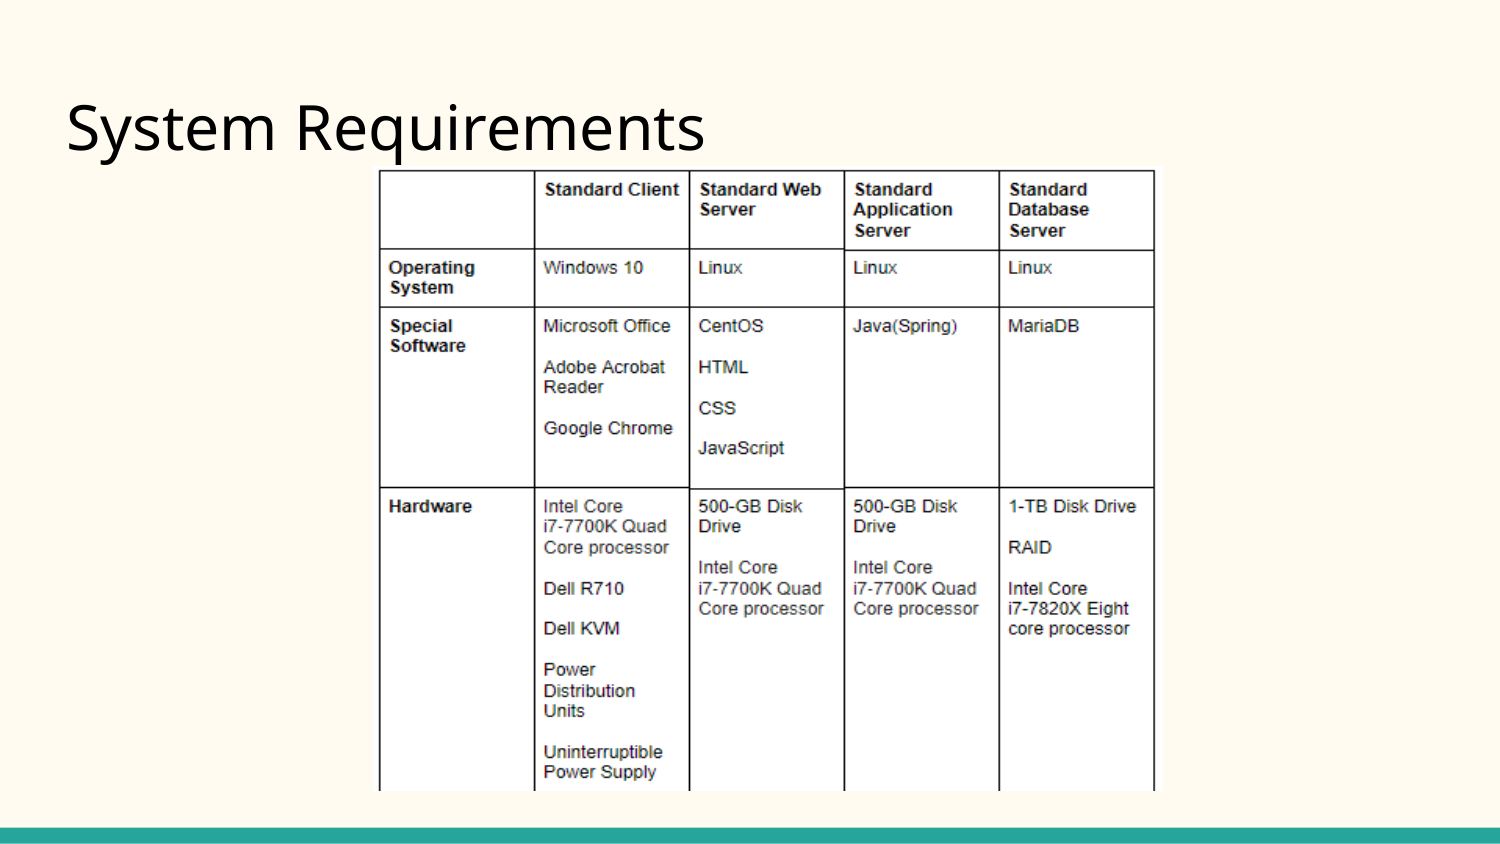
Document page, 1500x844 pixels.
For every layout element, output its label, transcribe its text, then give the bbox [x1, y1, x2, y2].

picture [373, 166, 1163, 791]
title System Requirements [51, 72, 1449, 174]
